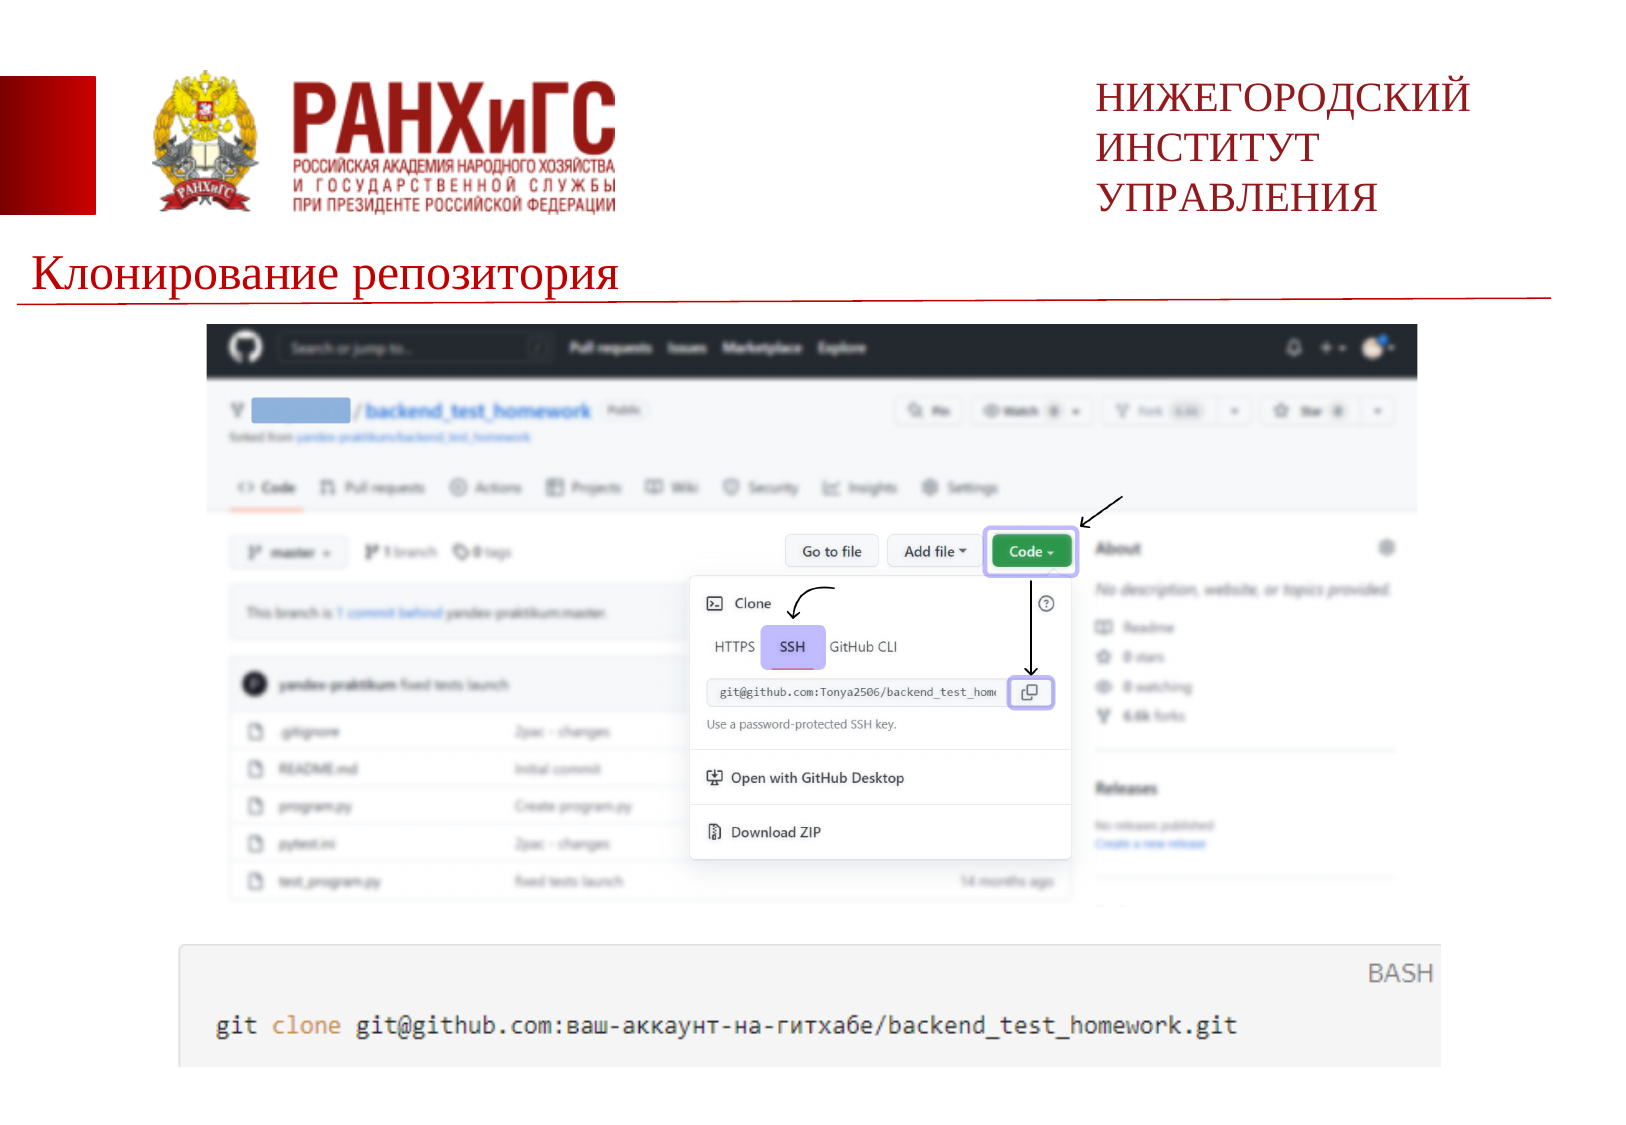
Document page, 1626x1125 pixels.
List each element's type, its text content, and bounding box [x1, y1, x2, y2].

picture [206, 324, 1418, 916]
picture [152, 70, 615, 215]
text_box НИЖЕГОРОДСКИЙ ИНСТИТУТ УПРАВЛЕНИЯ [1080, 62, 1487, 228]
text_box Клонирование репозитория [16, 231, 635, 307]
text_box [0, 76, 96, 215]
picture [177, 944, 1441, 1067]
